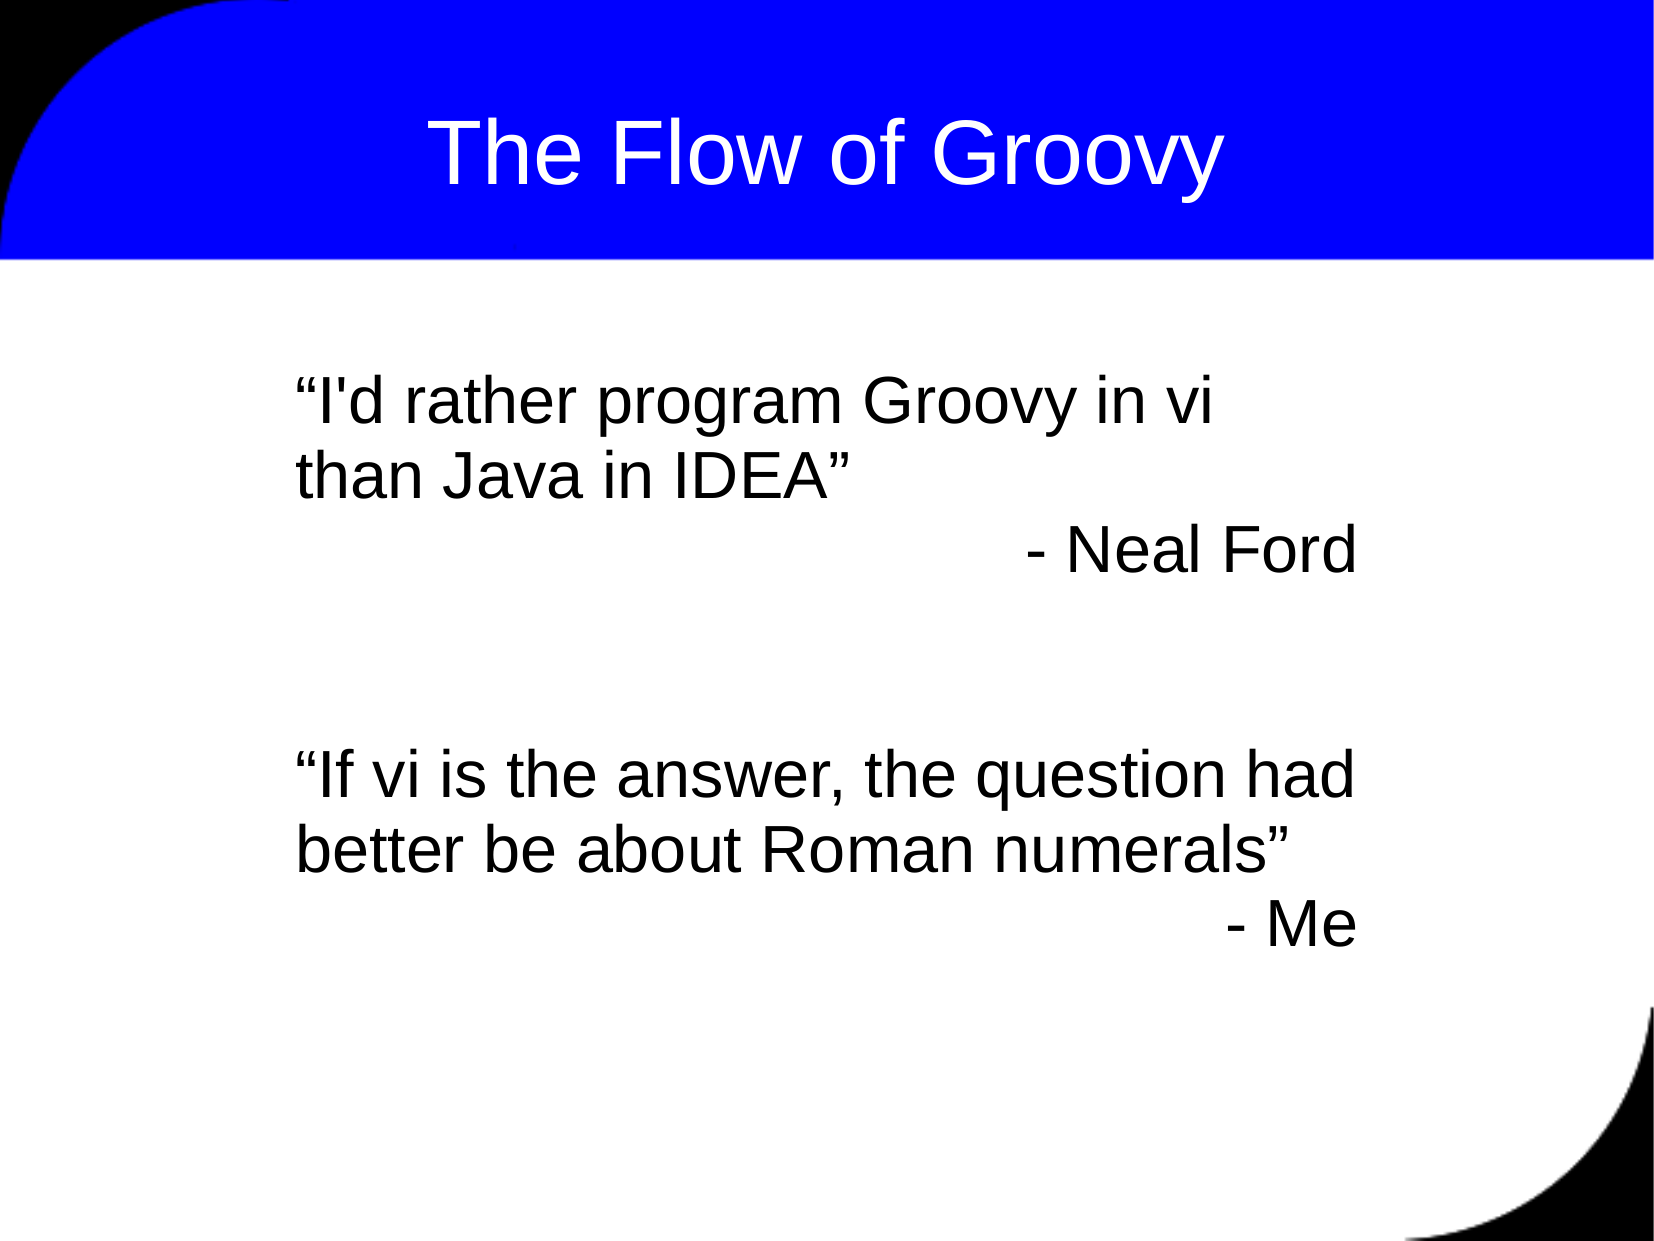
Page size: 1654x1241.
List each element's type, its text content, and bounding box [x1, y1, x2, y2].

subtitle “I'd rather program Groovy in vi than Java in IDEA” - Neal Ford “If vi is the answer, the question had better be about Roman numerals” - Me [295, 297, 1359, 1102]
picture [0, 0, 1654, 1241]
title The Flow of Groovy [82, 56, 1571, 250]
